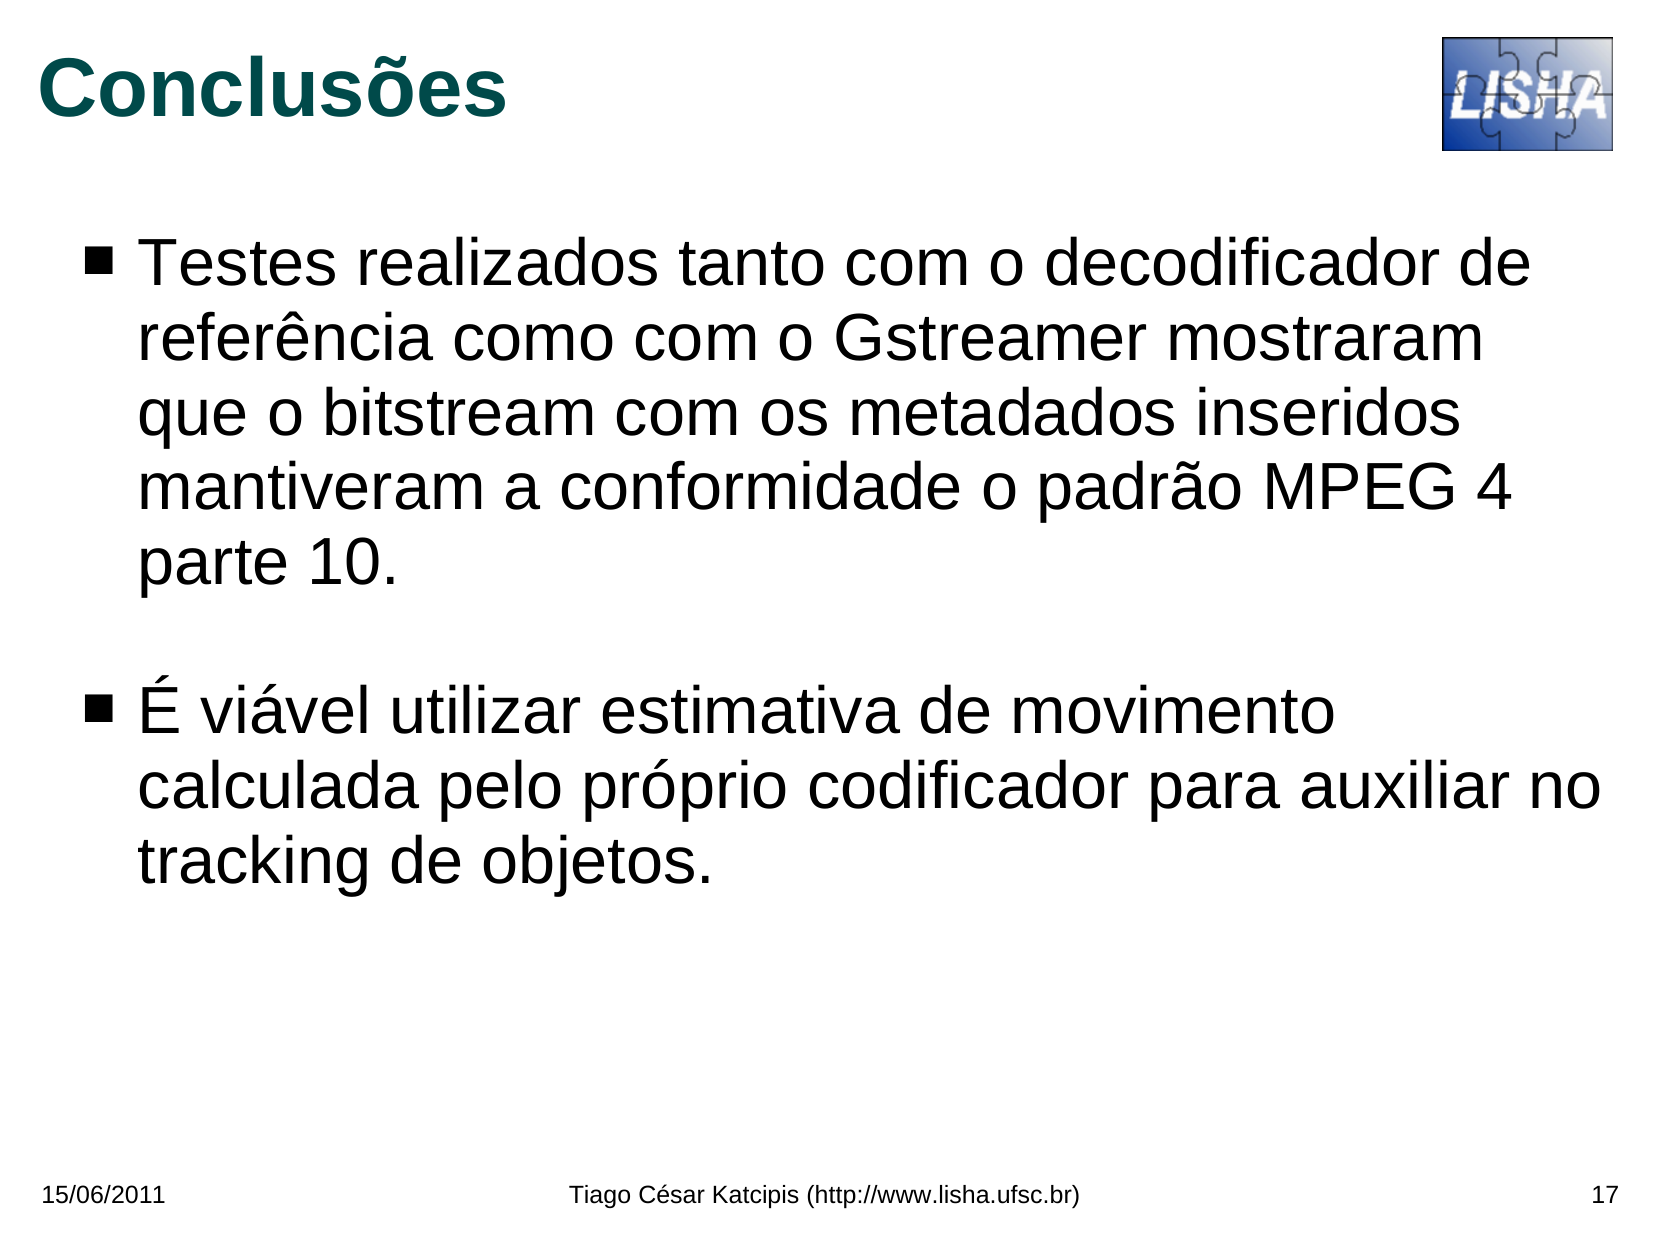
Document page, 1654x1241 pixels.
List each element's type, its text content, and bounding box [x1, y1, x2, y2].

title Conclusões [37, 37, 1426, 151]
list Testes realizados tanto com o decodificador de referência como com o Gstreamer mostraram que o bitstream com os metadados inseridos mantiveram a conformidade o padrão MPEG 4 parte 10. É viável utilizar estimativa de movimento calculada pelo próprio codificador para auxiliar no tracking de objetos. [37, 225, 1613, 1163]
picture [1442, 37, 1613, 151]
